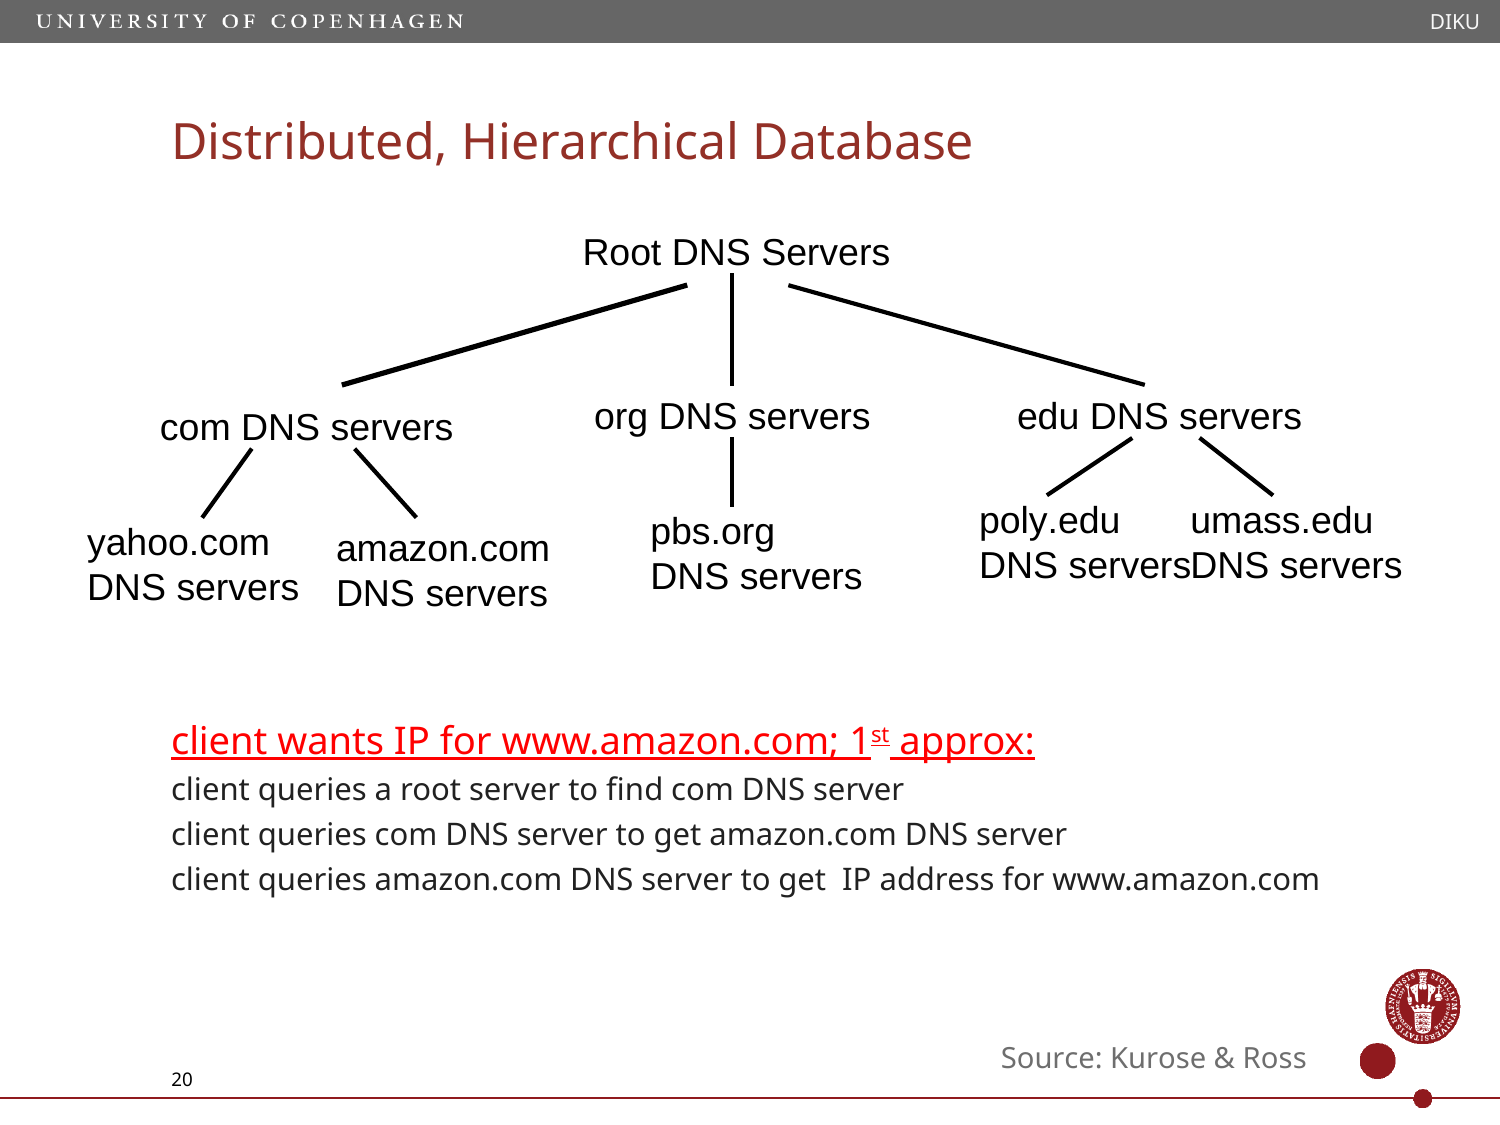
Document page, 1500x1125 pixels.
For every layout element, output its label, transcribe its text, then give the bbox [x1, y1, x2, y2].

text_box com DNS servers [145, 395, 469, 456]
text_box org DNS servers [579, 384, 886, 445]
title Distributed, Hierarchical Database [171, 75, 1329, 171]
text_box pbs.org DNS servers [635, 499, 878, 605]
picture [0, 910, 1500, 1122]
text_box poly.edu DNS servers [964, 488, 1175, 594]
text_box umass.edu DNS servers [1175, 488, 1418, 594]
text_box edu DNS servers [1002, 384, 1317, 445]
text_box Source: Kurose & Ross [986, 1031, 1376, 1083]
list client wants IP for www.amazon.com; 1st approx: client queries a root server to find com DNS server client queries com DNS server to get amazon.com DNS server client queries amazon.com DNS server to get IP address for www.amazon.com [171, 716, 1329, 900]
text_box DIKU [469, 0, 1495, 43]
text_box <number> [171, 1067, 522, 1092]
text_box Root DNS Servers [567, 219, 906, 281]
text_box amazon.com DNS servers [321, 515, 566, 622]
text_box yahoo.com DNS servers [72, 510, 315, 616]
